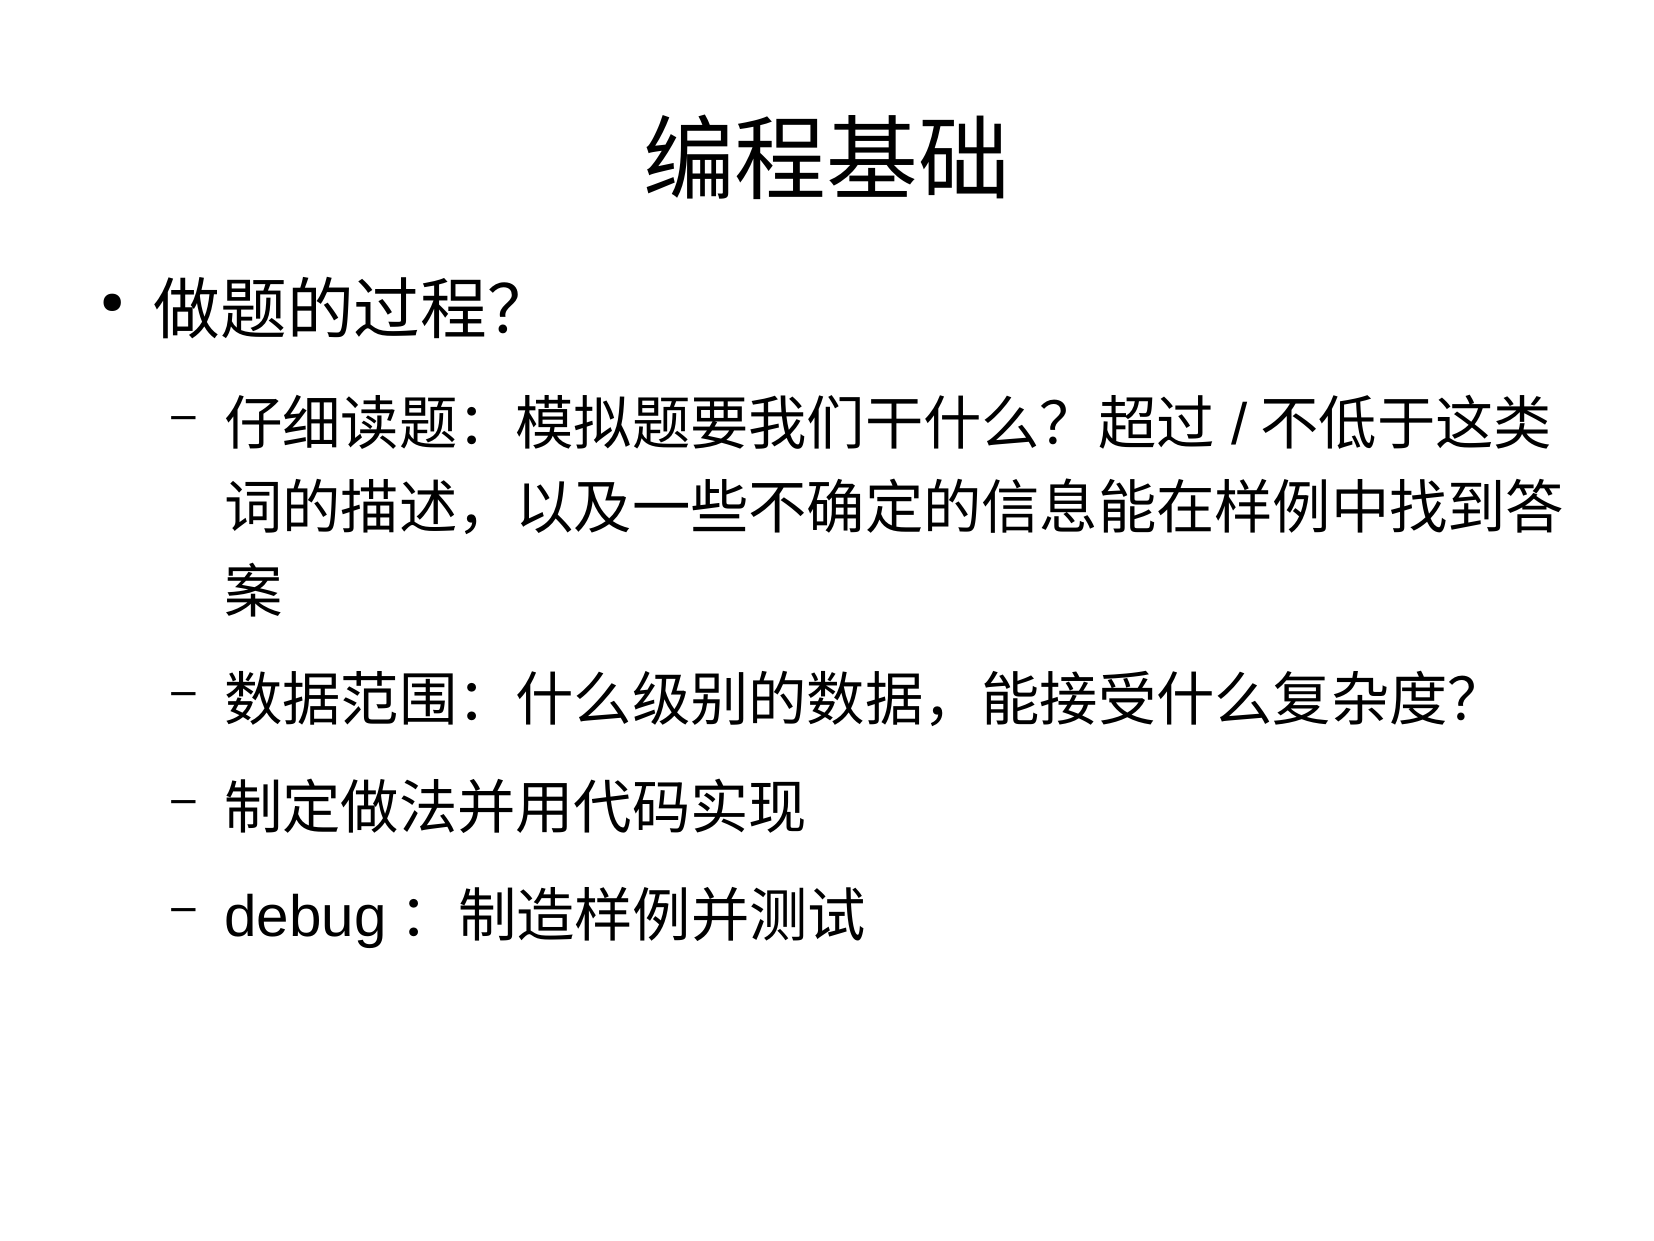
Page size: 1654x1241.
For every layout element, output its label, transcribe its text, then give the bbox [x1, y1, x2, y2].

title 编程基础 [82, 49, 1571, 256]
list 做题的过程？ 仔细读题：模拟题要我们干什么？超过/不低于这类词的描述，以及一些不确定的信息能在样例中找到答案 数据范围：什么级别的数据，能接受什么复杂度？ 制定做法并用代码实现 debug：制造样例并测试 [82, 256, 1571, 1146]
